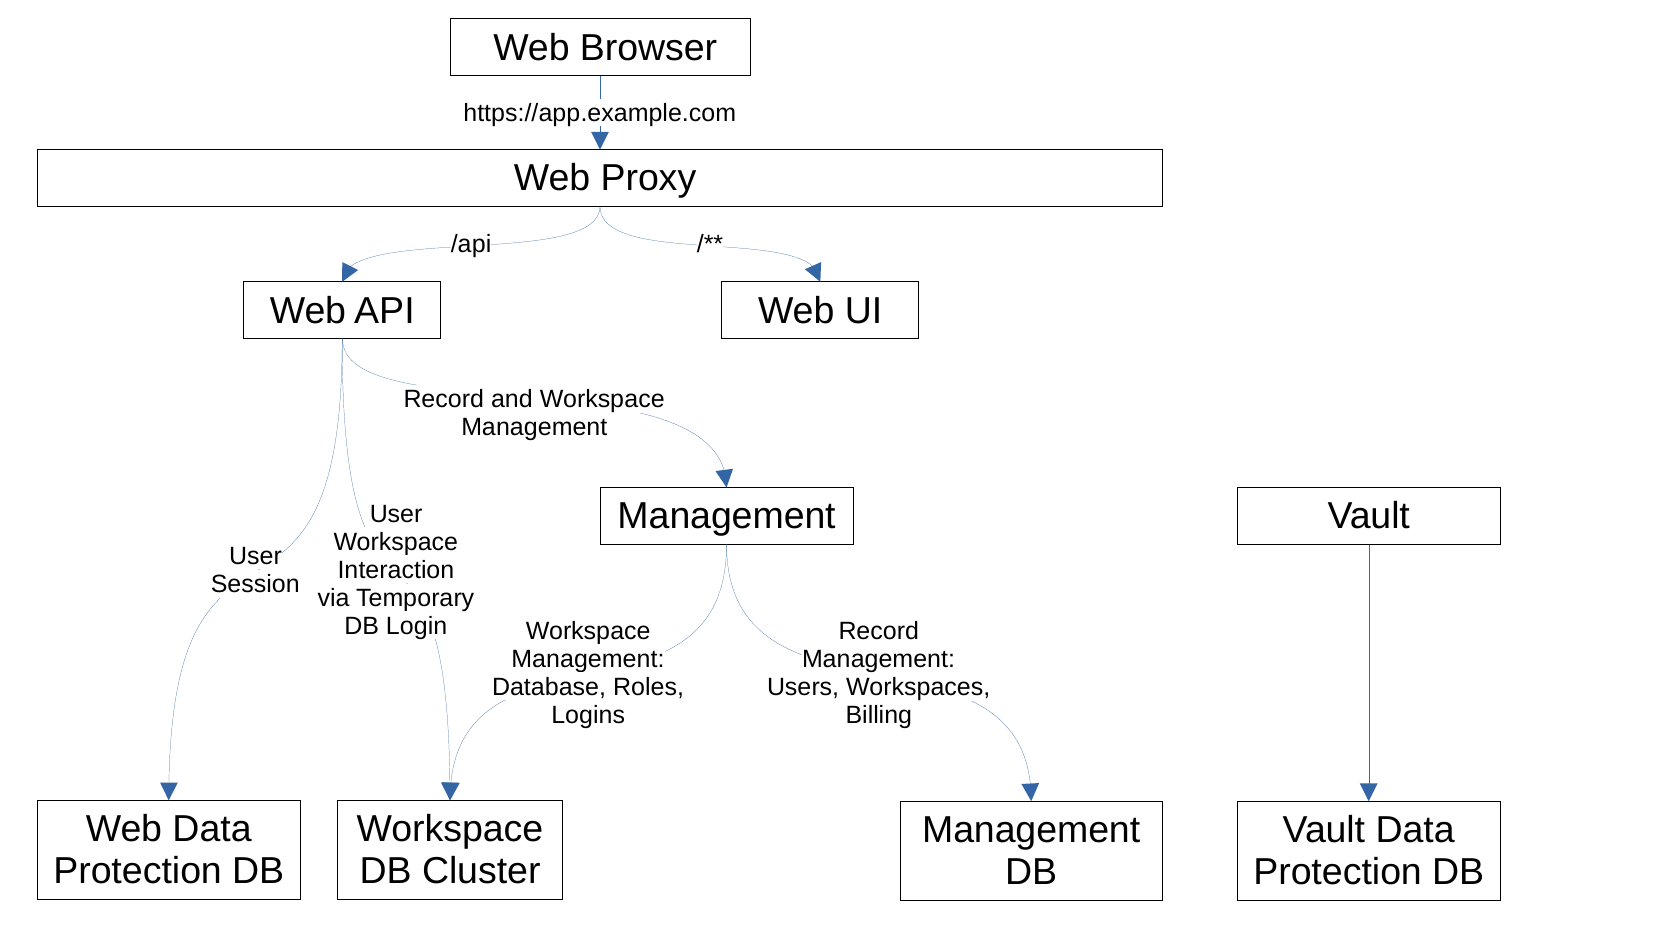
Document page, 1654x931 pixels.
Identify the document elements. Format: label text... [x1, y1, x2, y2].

text_box Web Browser [450, 18, 751, 76]
text_box Management [600, 487, 854, 545]
text_box Management DB [900, 801, 1163, 901]
text_box Vault Data Protection DB [1237, 801, 1501, 901]
text_box Web Data Protection DB [37, 800, 301, 900]
text_box Workspace DB Cluster [337, 800, 563, 900]
text_box Web UI [721, 281, 919, 339]
text_box Vault [1237, 487, 1501, 545]
text_box Web Proxy [37, 149, 1163, 207]
text_box Web API [243, 281, 441, 339]
